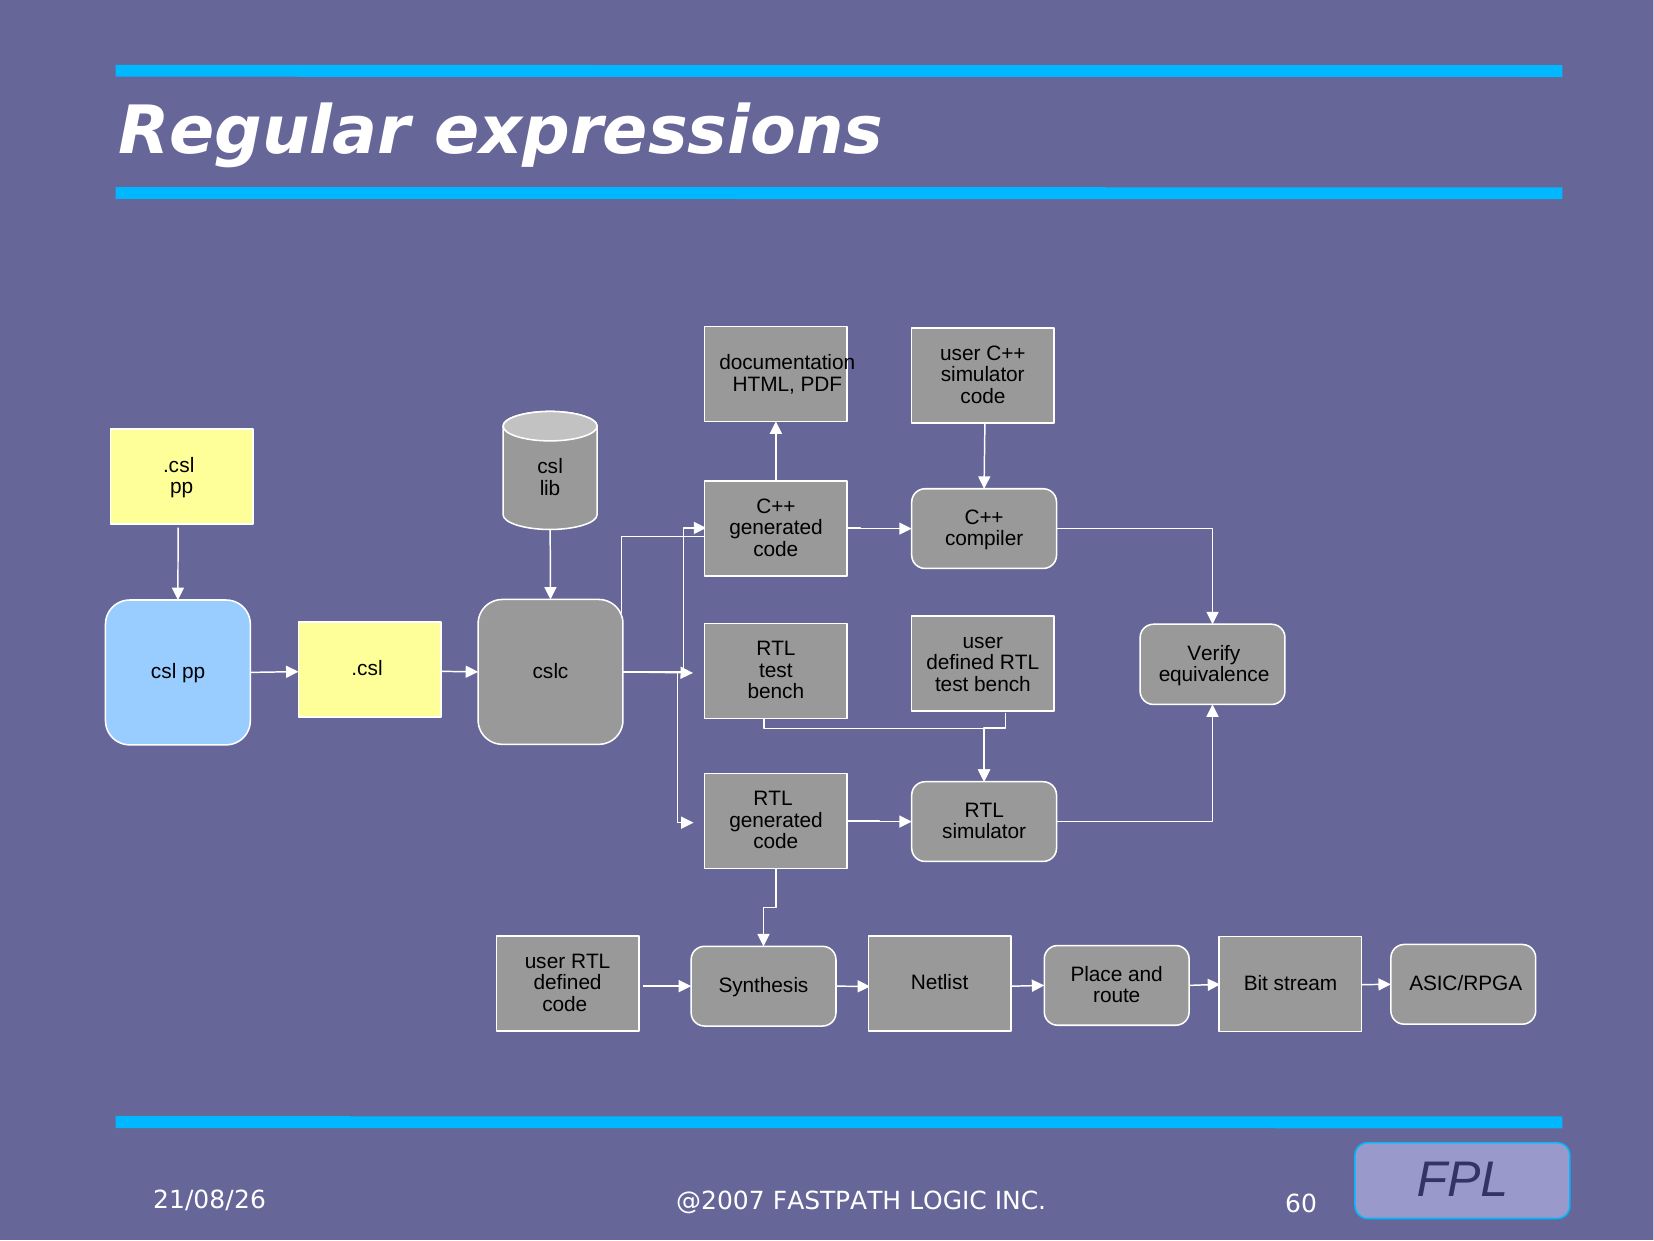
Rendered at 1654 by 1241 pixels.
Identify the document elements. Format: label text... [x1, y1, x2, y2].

text_box user C++ simulator code [911, 327, 1055, 423]
text_box ASIC/RPGA [1390, 944, 1536, 1025]
text_box C++ compiler [911, 488, 1057, 569]
text_box documentation HTML, PDF [704, 326, 848, 422]
text_box Netlist [868, 935, 1011, 1031]
text_box Verify equivalence [1140, 624, 1285, 705]
text_box RTL test bench [704, 623, 848, 719]
text_box C++ generated code [704, 480, 848, 576]
text_box .csl pp [110, 428, 253, 524]
text_box user defined RTL test bench [911, 615, 1055, 711]
text_box cslc [478, 599, 623, 745]
text_box Synthesis [691, 946, 836, 1027]
text_box RTL generated code [704, 773, 848, 869]
text_box user RTL defined code [496, 935, 639, 1031]
text_box .csl [298, 621, 442, 717]
text_box RTL simulator [911, 781, 1057, 862]
text_box csl pp [105, 600, 251, 745]
text_box csl lib [503, 427, 598, 530]
text_box Place and route [1044, 945, 1190, 1026]
title Regular expressions [118, 41, 1531, 220]
text_box Bit stream [1219, 936, 1362, 1032]
